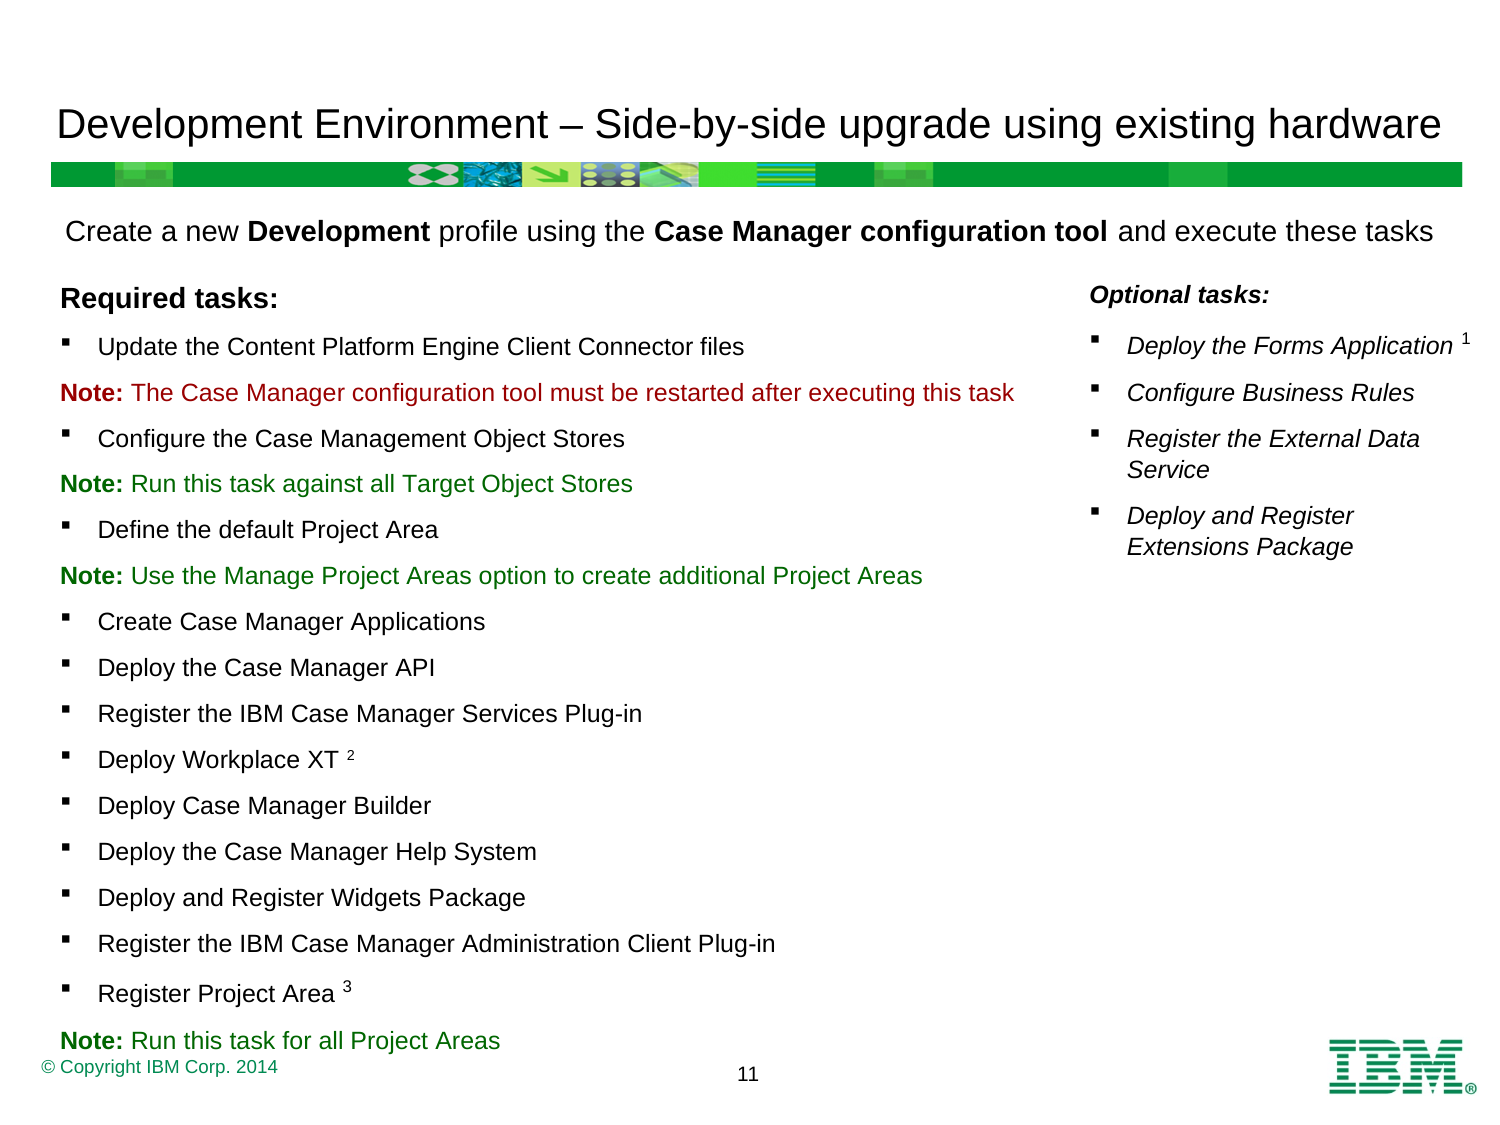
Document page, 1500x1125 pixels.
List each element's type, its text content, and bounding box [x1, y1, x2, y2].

list Create a new Development profile using the Case Manager configuration tool and execute these tasks [50, 198, 1456, 305]
list Optional tasks: Deploy the Forms Application 1 Configure Business Rules Register the External Data Service Deploy and Register Extensions Package [1074, 270, 1488, 541]
picture [1327, 1037, 1479, 1096]
title Development Environment – Side-by-side upgrade using existing hardware [41, 54, 1477, 189]
list Required tasks: Update the Content Platform Engine Client Connector files Note: The Case Manager configuration tool must be restarted after executing this task Configure the Case Management Object Stores Note: Run this task against all Target Object Stores Define the default Project Area Note: Use the Manage Project Areas option to create additional Project Areas Create Case Manager Applications Deploy the Case Manager API Register the IBM Case Manager Services Plug-in Deploy Workplace XT 2 Deploy Case Manager Builder Deploy the Case Manager Help System Deploy and Register Widgets Package Register the IBM Case Manager Administration Client Plug-in Register Project Area 3 Note: Run this task for all Project Areas [45, 270, 1050, 1037]
